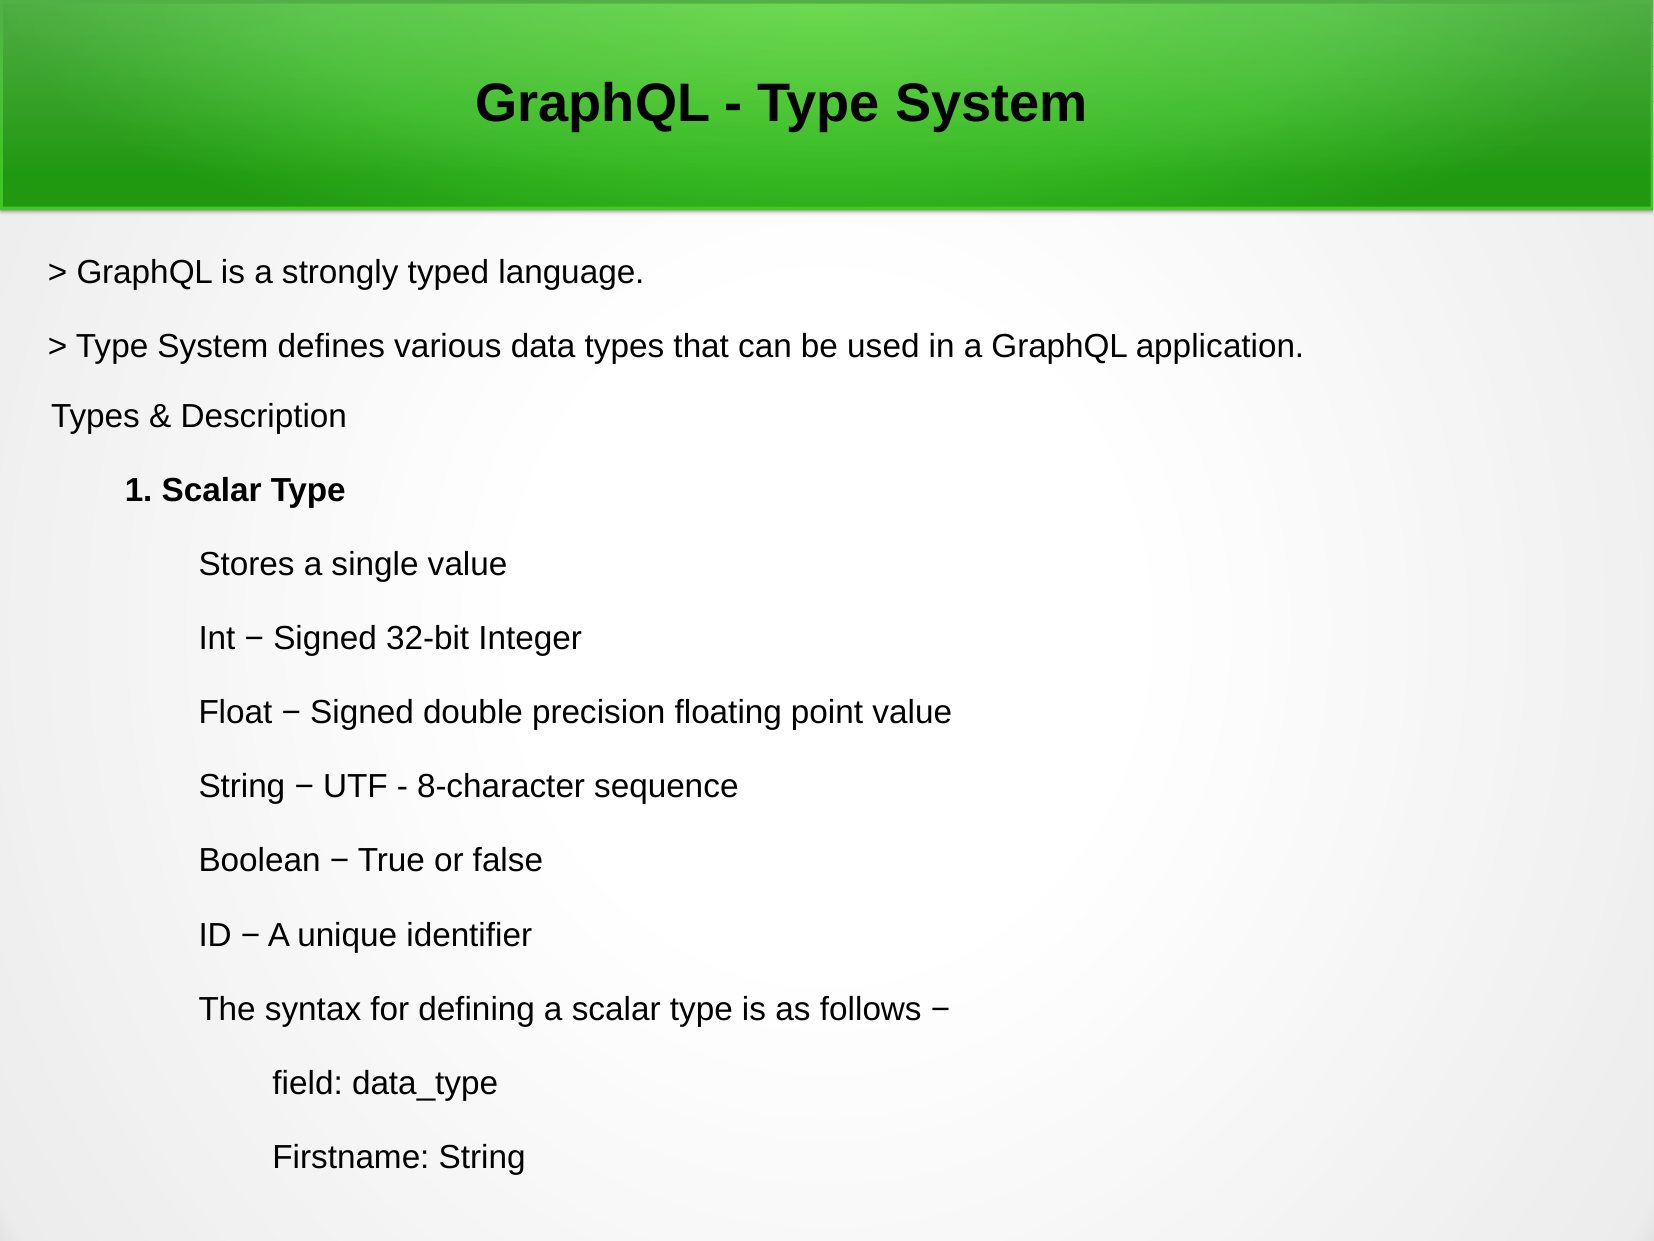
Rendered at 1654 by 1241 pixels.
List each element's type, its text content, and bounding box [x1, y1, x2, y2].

text_box GraphQL - Type System [460, 64, 1146, 172]
text_box > GraphQL is a strongly typed language. > Type System defines various data types that can be used in a GraphQL application. [33, 245, 1654, 372]
text_box Types & Description 1. Scalar Type Stores a single value Int − Signed 32-bit Integer Float − Signed double precision floating point value String − UTF - 8-character sequence Boolean − True or false ID − A unique identifier The syntax for defining a scalar type is as follows − field: data_type Firstname: String [36, 390, 1642, 1183]
